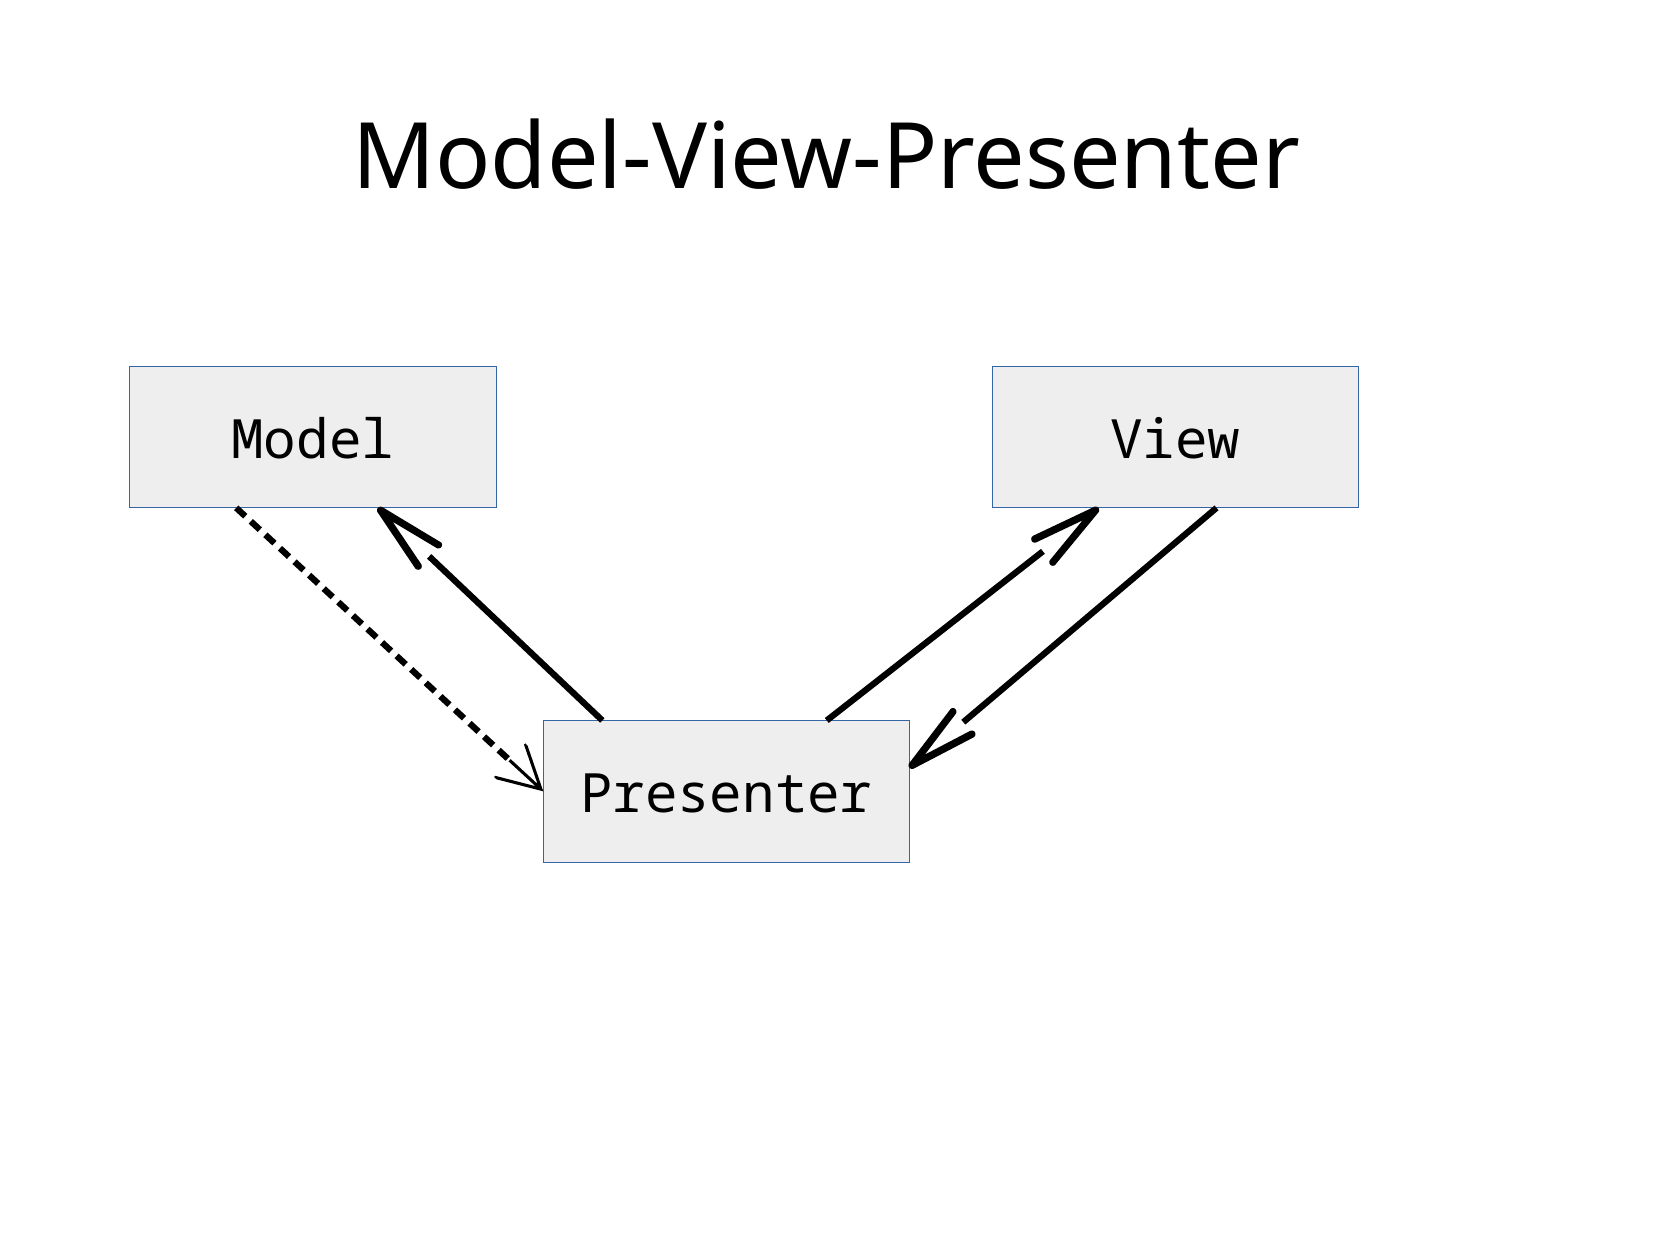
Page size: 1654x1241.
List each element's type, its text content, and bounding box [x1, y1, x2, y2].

text_box Presenter [543, 720, 910, 863]
title Model-View-Presenter [82, 49, 1571, 257]
text_box Model [129, 366, 497, 508]
text_box View [992, 366, 1359, 508]
